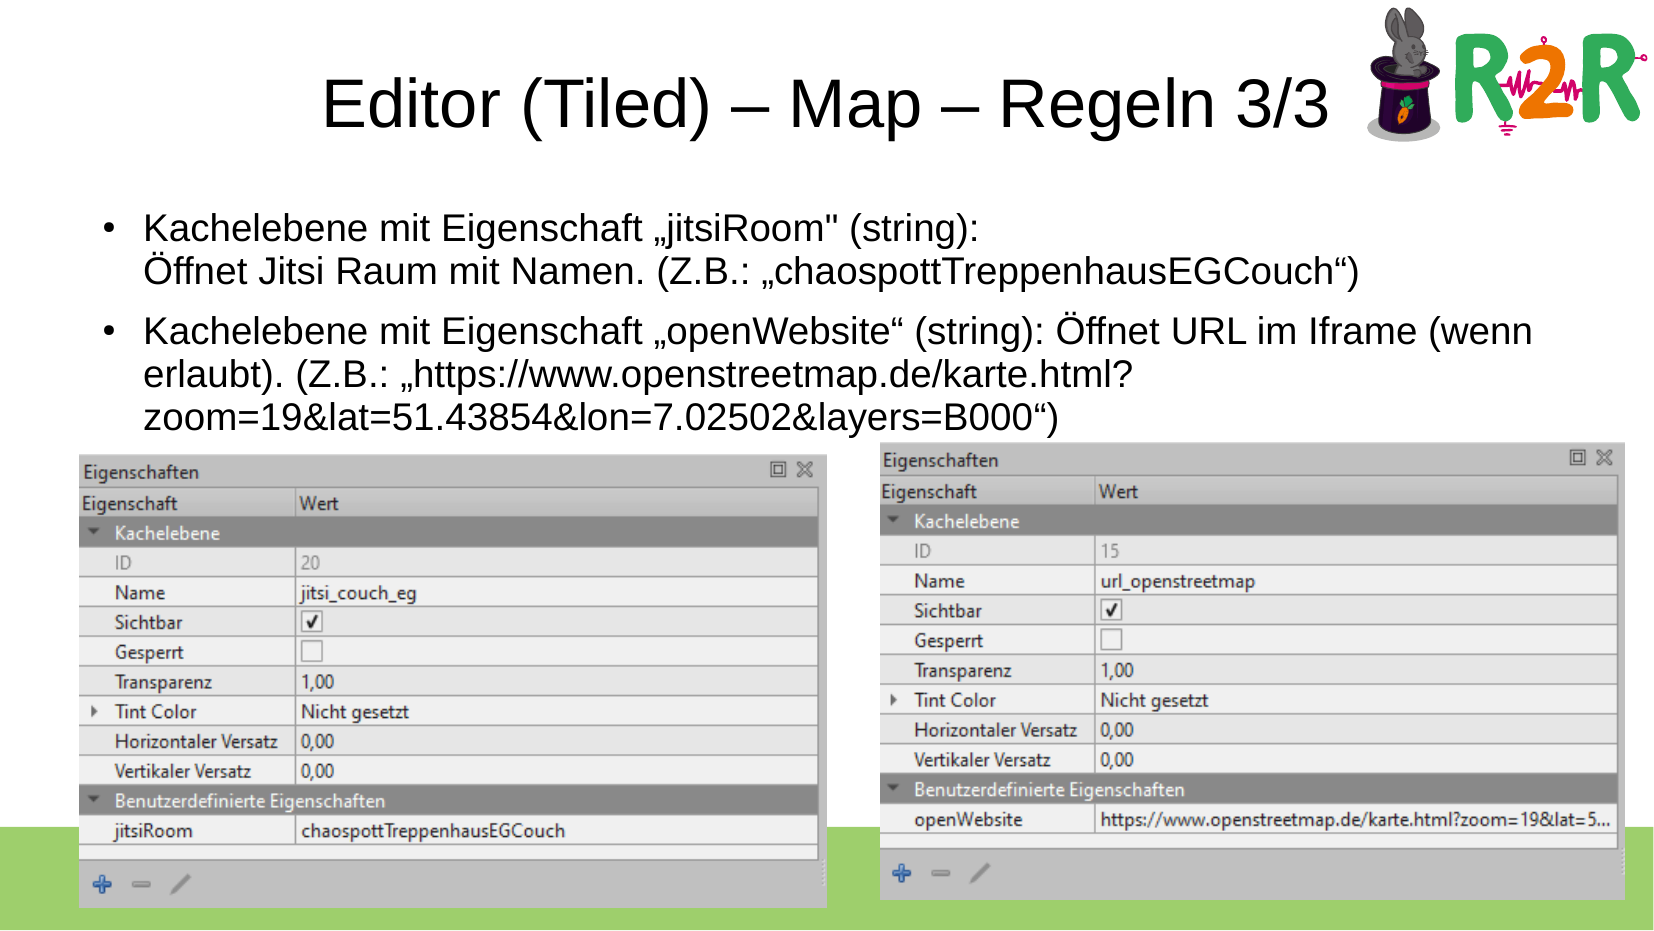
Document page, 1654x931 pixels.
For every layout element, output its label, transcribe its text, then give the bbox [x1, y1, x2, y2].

picture [1358, 0, 1654, 148]
list Kachelebene mit Eigenschaft „jitsiRoom" (string): Öffnet Jitsi Raum mit Namen. (Z.B.: „chaospottTreppenhausEGCouch“) Kachelebene mit Eigenschaft „openWebsite“ (string): Öffnet URL im Iframe (wenn erlaubt). (Z.B.: „https://www.openstreetmap.de/karte.html?zoom=19&lat=51.43854&lon=7.02502&layers=B000“) [88, 206, 1565, 443]
picture [79, 454, 827, 908]
picture [880, 442, 1625, 900]
title Editor (Tiled) – Map – Regeln 3/3 [88, 29, 1565, 178]
